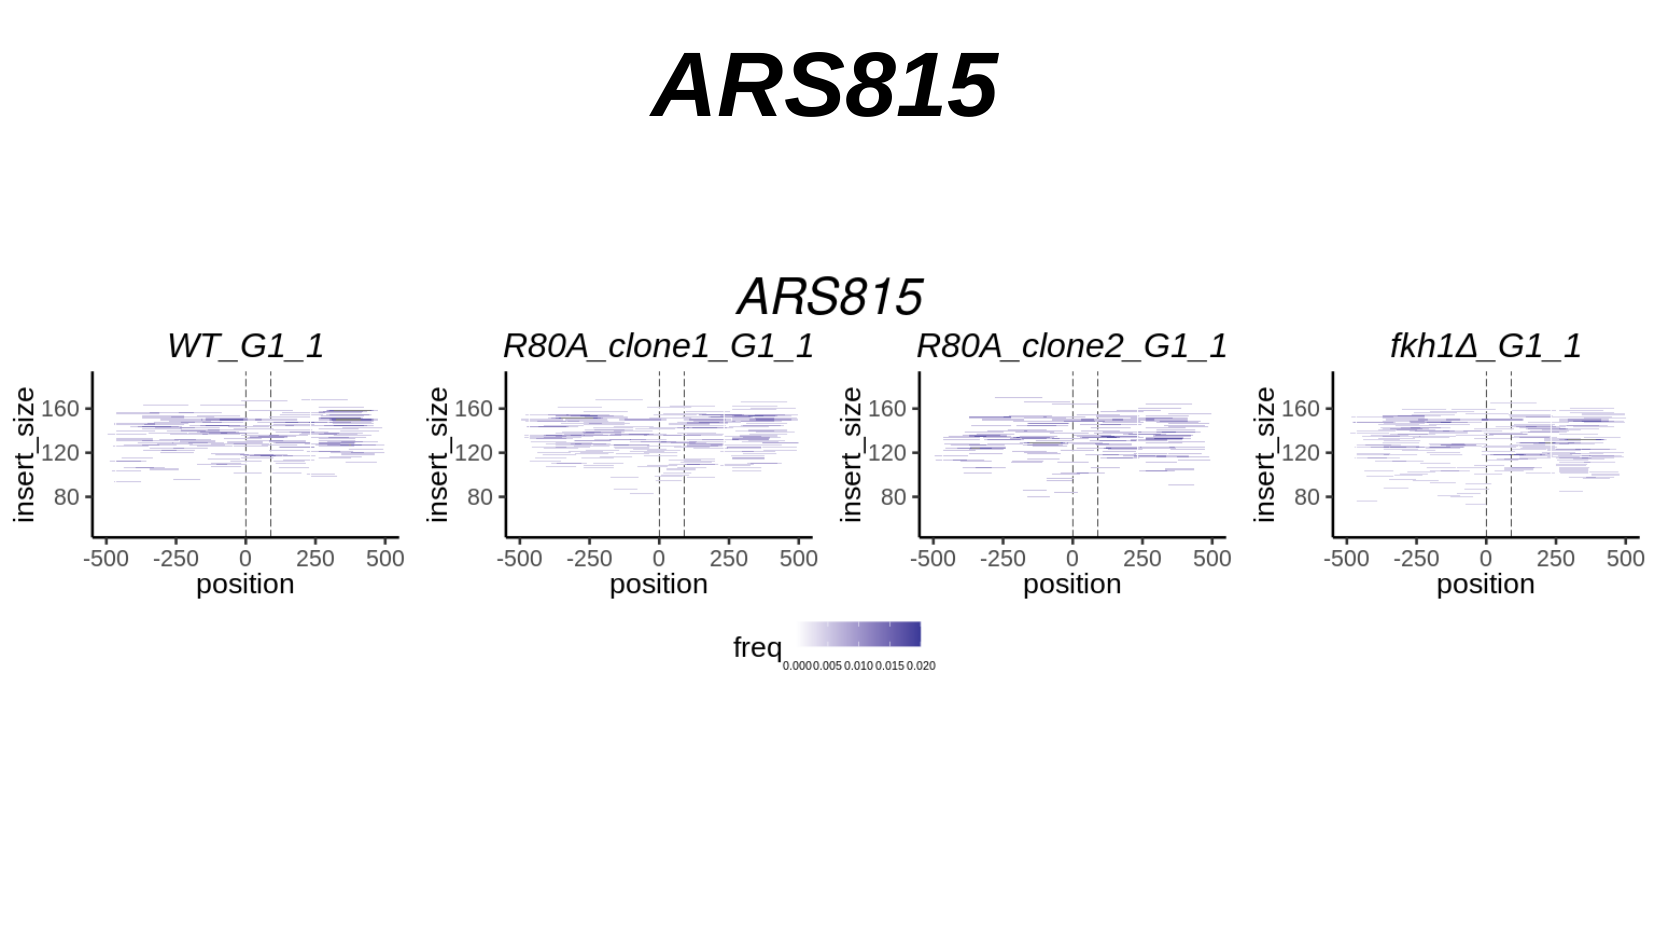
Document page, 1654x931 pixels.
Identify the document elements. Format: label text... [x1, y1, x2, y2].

picture [0, 272, 1654, 686]
title ARS815 [0, 0, 1651, 188]
